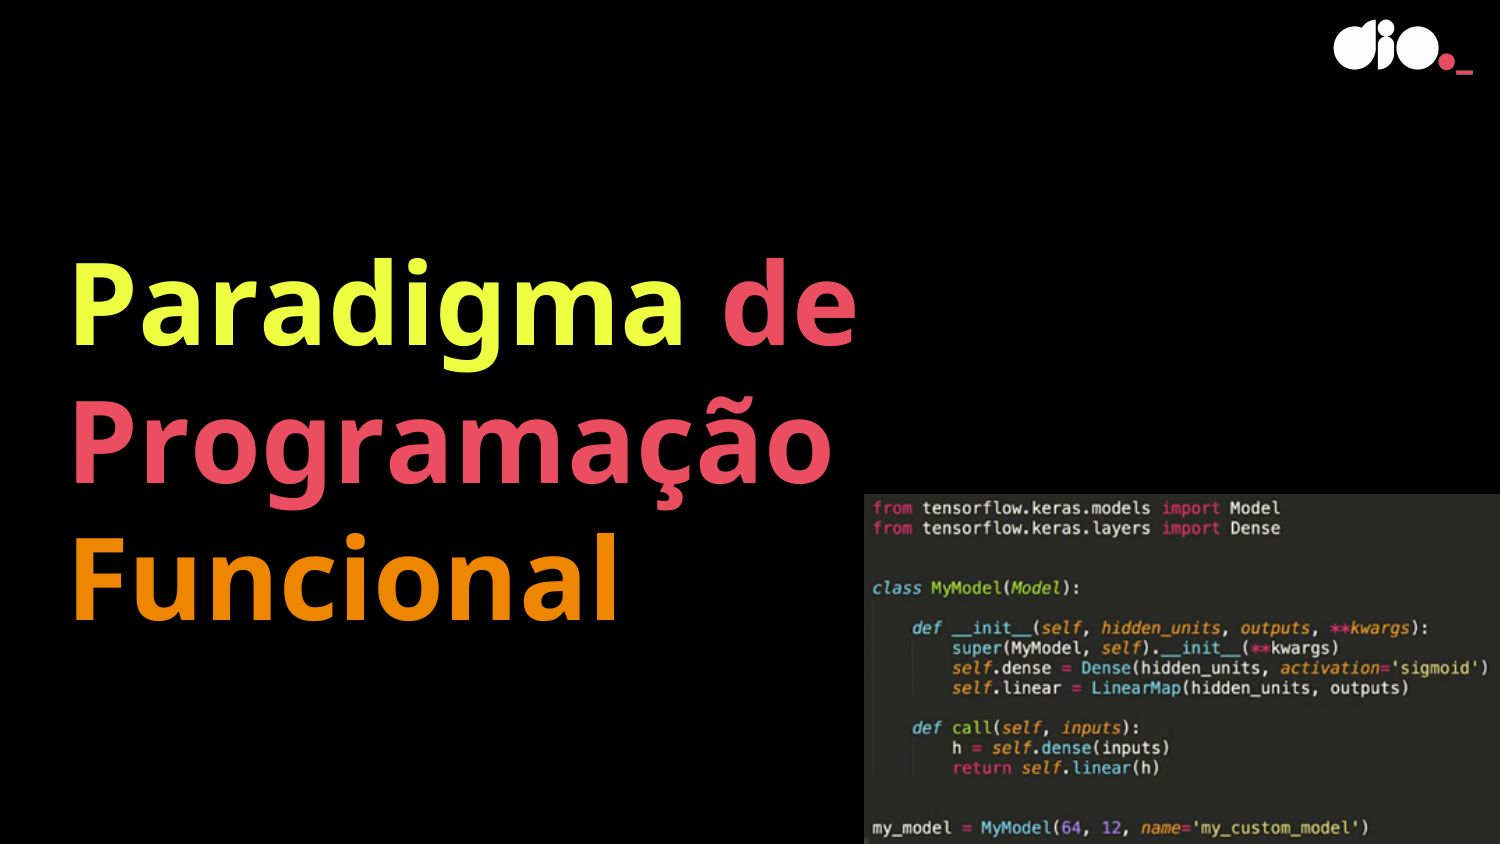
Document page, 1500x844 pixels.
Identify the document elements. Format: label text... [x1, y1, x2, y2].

picture [864, 495, 1500, 844]
picture [1333, 19, 1473, 75]
text_box [0, 0, 1500, 844]
text_box Paradigma de Programação Funcional [51, 216, 1270, 366]
